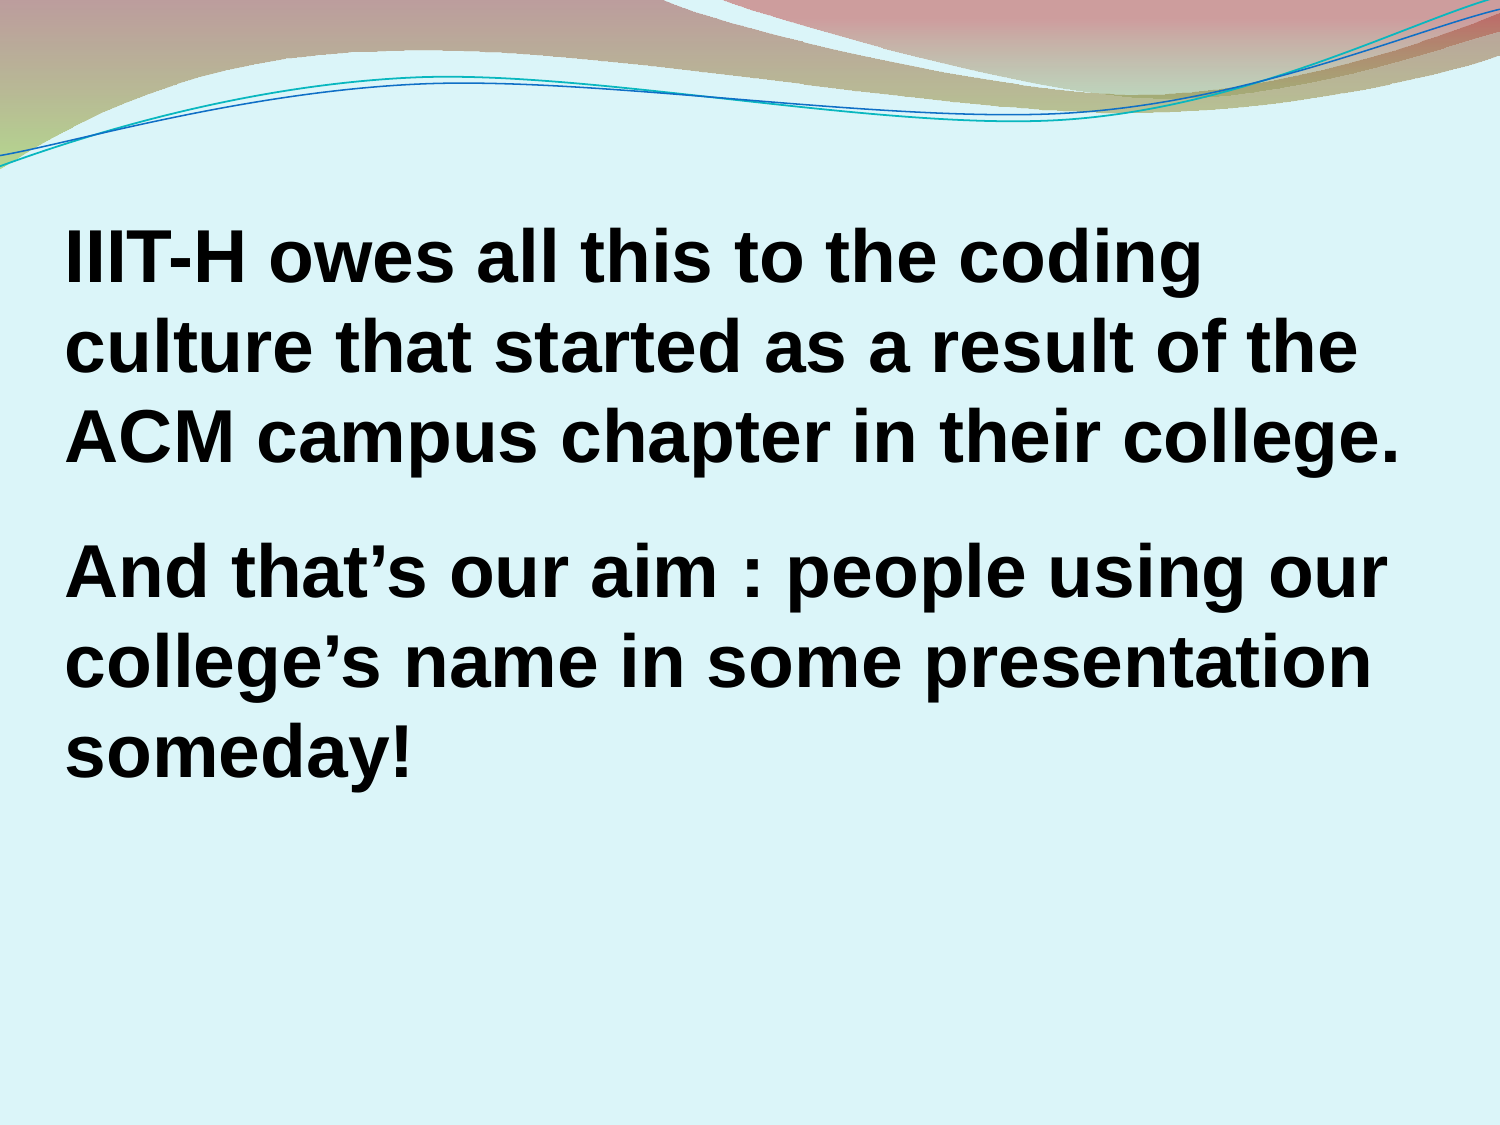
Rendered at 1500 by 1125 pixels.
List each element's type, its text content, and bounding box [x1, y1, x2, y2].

text_box IIIT-H owes all this to the coding culture that started as a result of the ACM campus chapter in their college. And that’s our aim : people using our college’s name in some presentation someday! [49, 200, 1450, 845]
